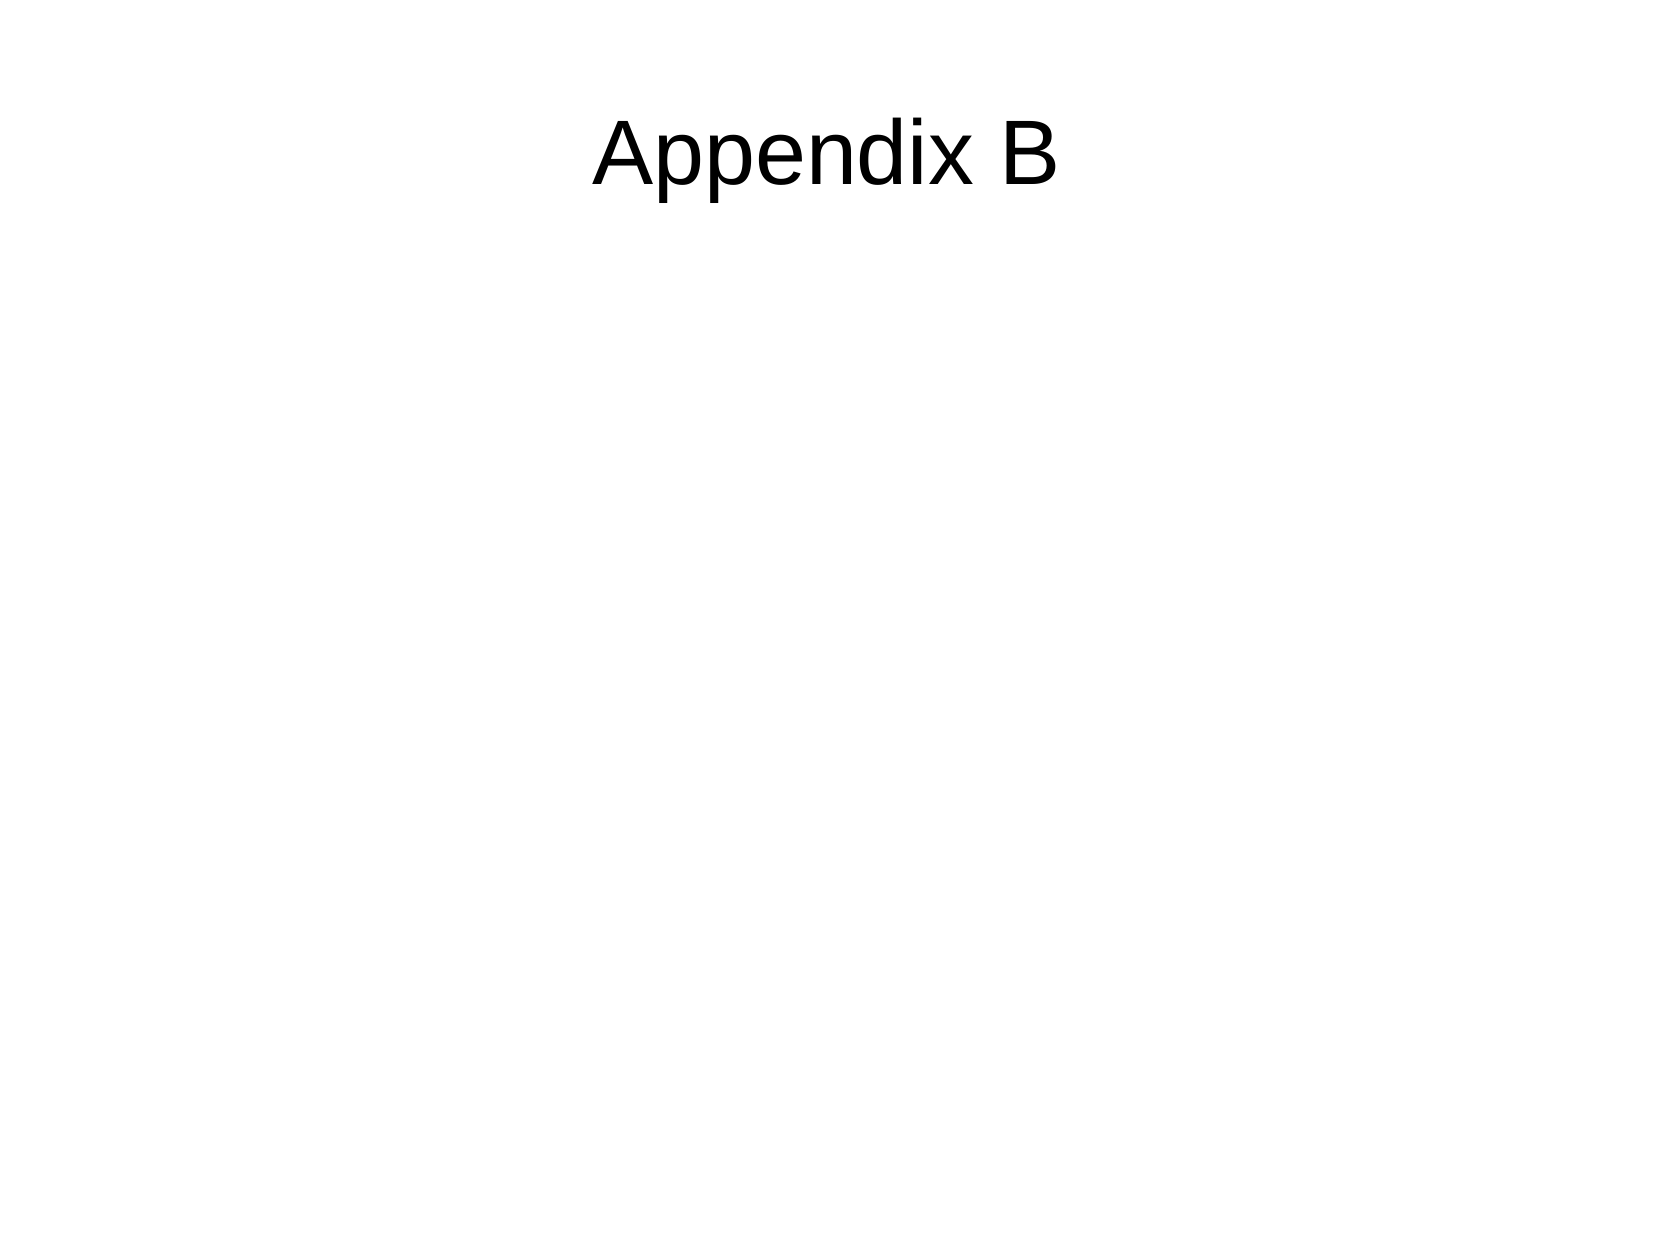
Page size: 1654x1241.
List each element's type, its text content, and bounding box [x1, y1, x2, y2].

title Appendix B [82, 49, 1571, 257]
